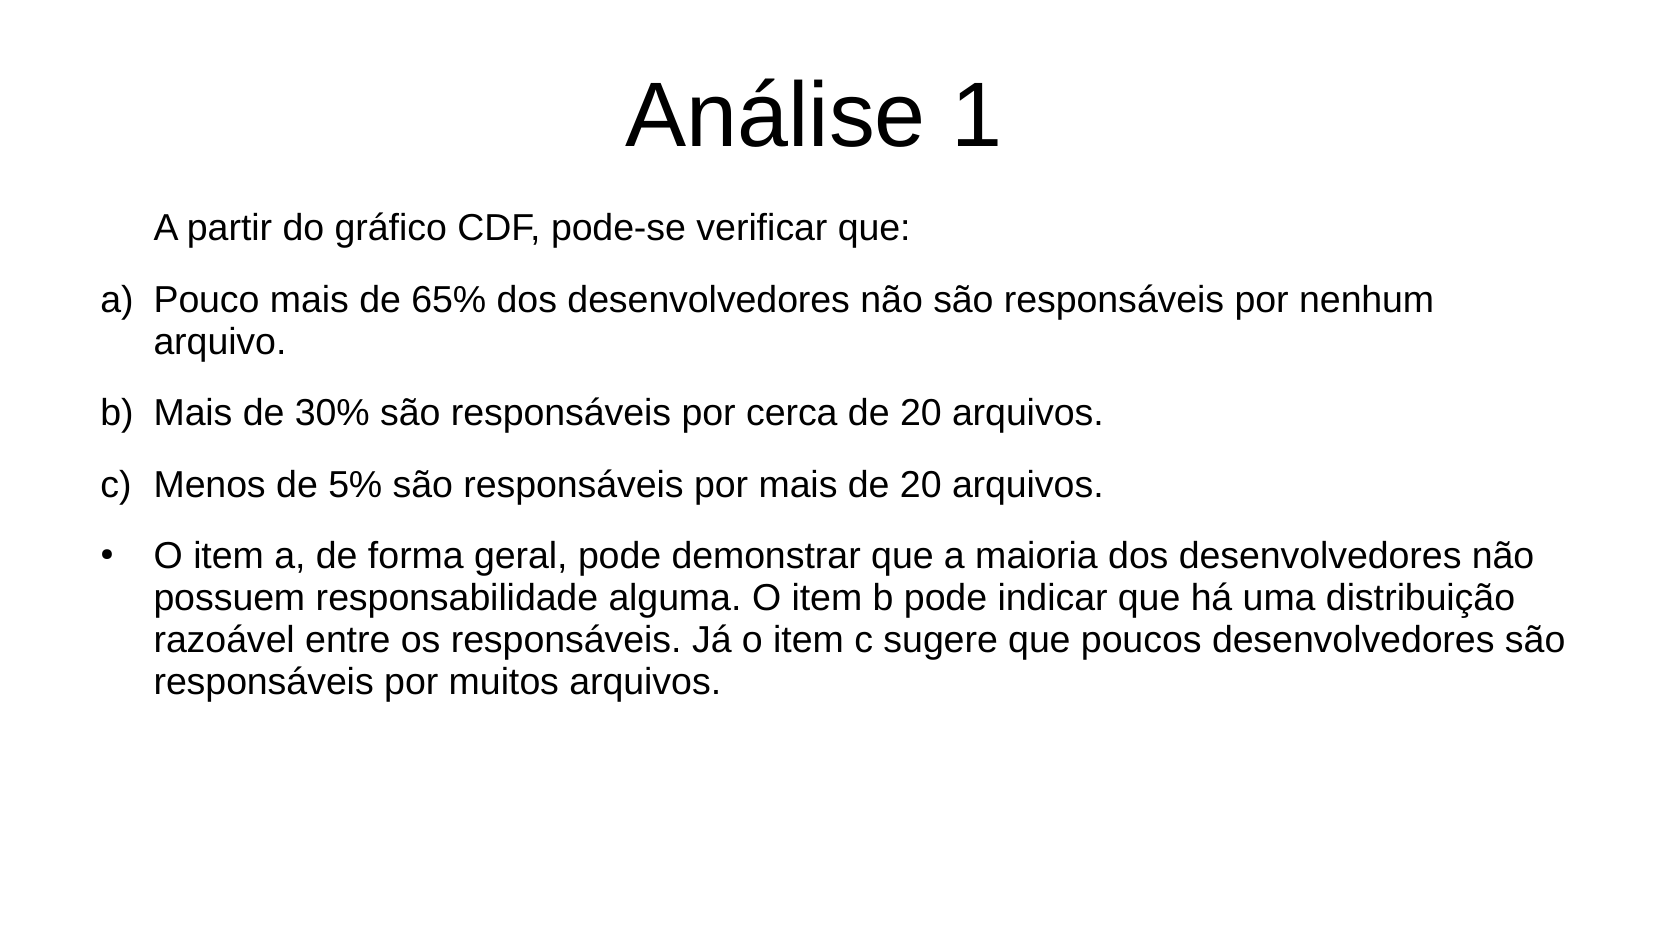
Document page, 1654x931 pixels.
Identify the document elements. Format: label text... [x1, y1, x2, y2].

list A partir do gráfico CDF, pode-se verificar que: Pouco mais de 65% dos desenvolvedores não são responsáveis por nenhum arquivo. Mais de 30% são responsáveis por cerca de 20 arquivos. Menos de 5% são responsáveis por mais de 20 arquivos. O item a, de forma geral, pode demonstrar que a maioria dos desenvolvedores não possuem responsabilidade alguma. O item b pode indicar que há uma distribuição razoável entre os responsáveis. Já o item c sugere que poucos desenvolvedores são responsáveis por muitos arquivos. [82, 206, 1571, 747]
title Análise 1 [82, 37, 1571, 193]
